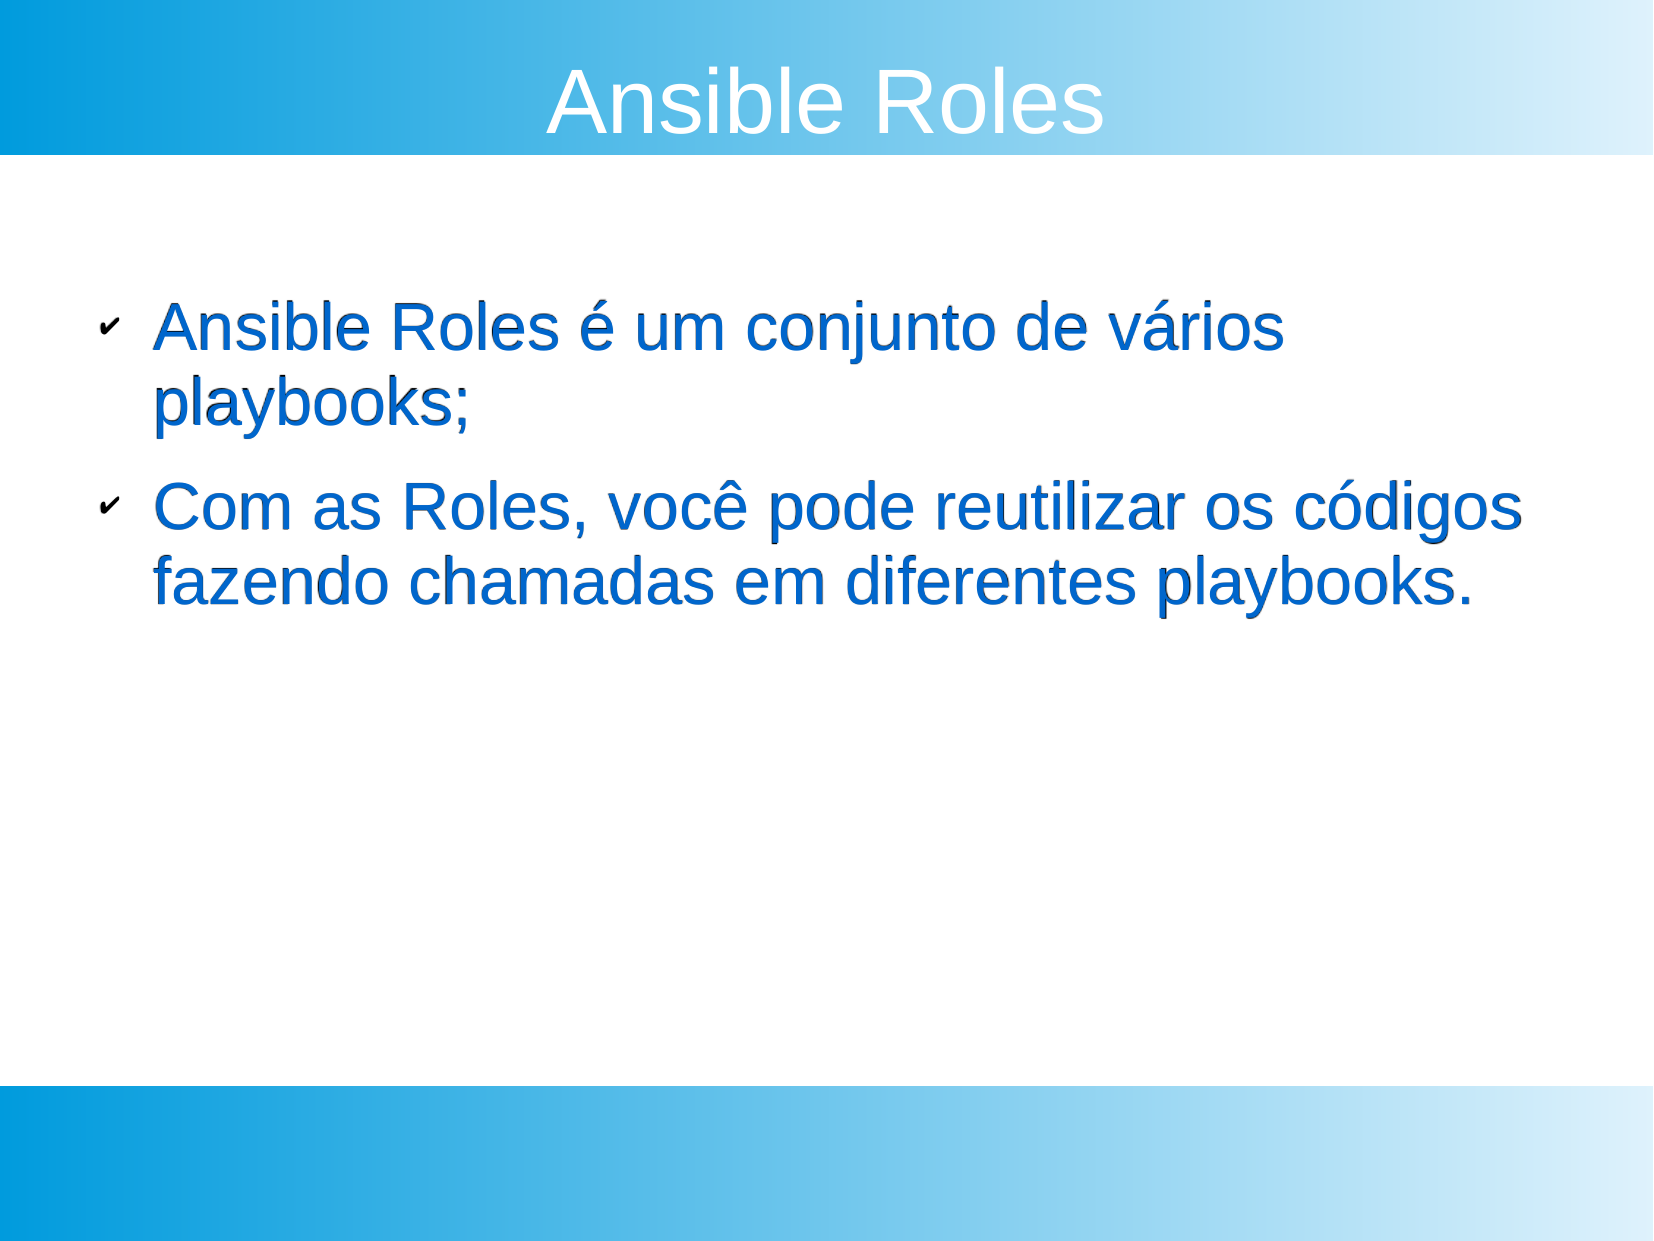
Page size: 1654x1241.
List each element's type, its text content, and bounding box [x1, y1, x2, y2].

title Ansible Roles [82, 49, 1571, 155]
list Ansible Roles é um conjunto de vários playbooks; Com as Roles, você pode reutilizar os códigos fazendo chamadas em diferentes playbooks. [82, 290, 1571, 1010]
